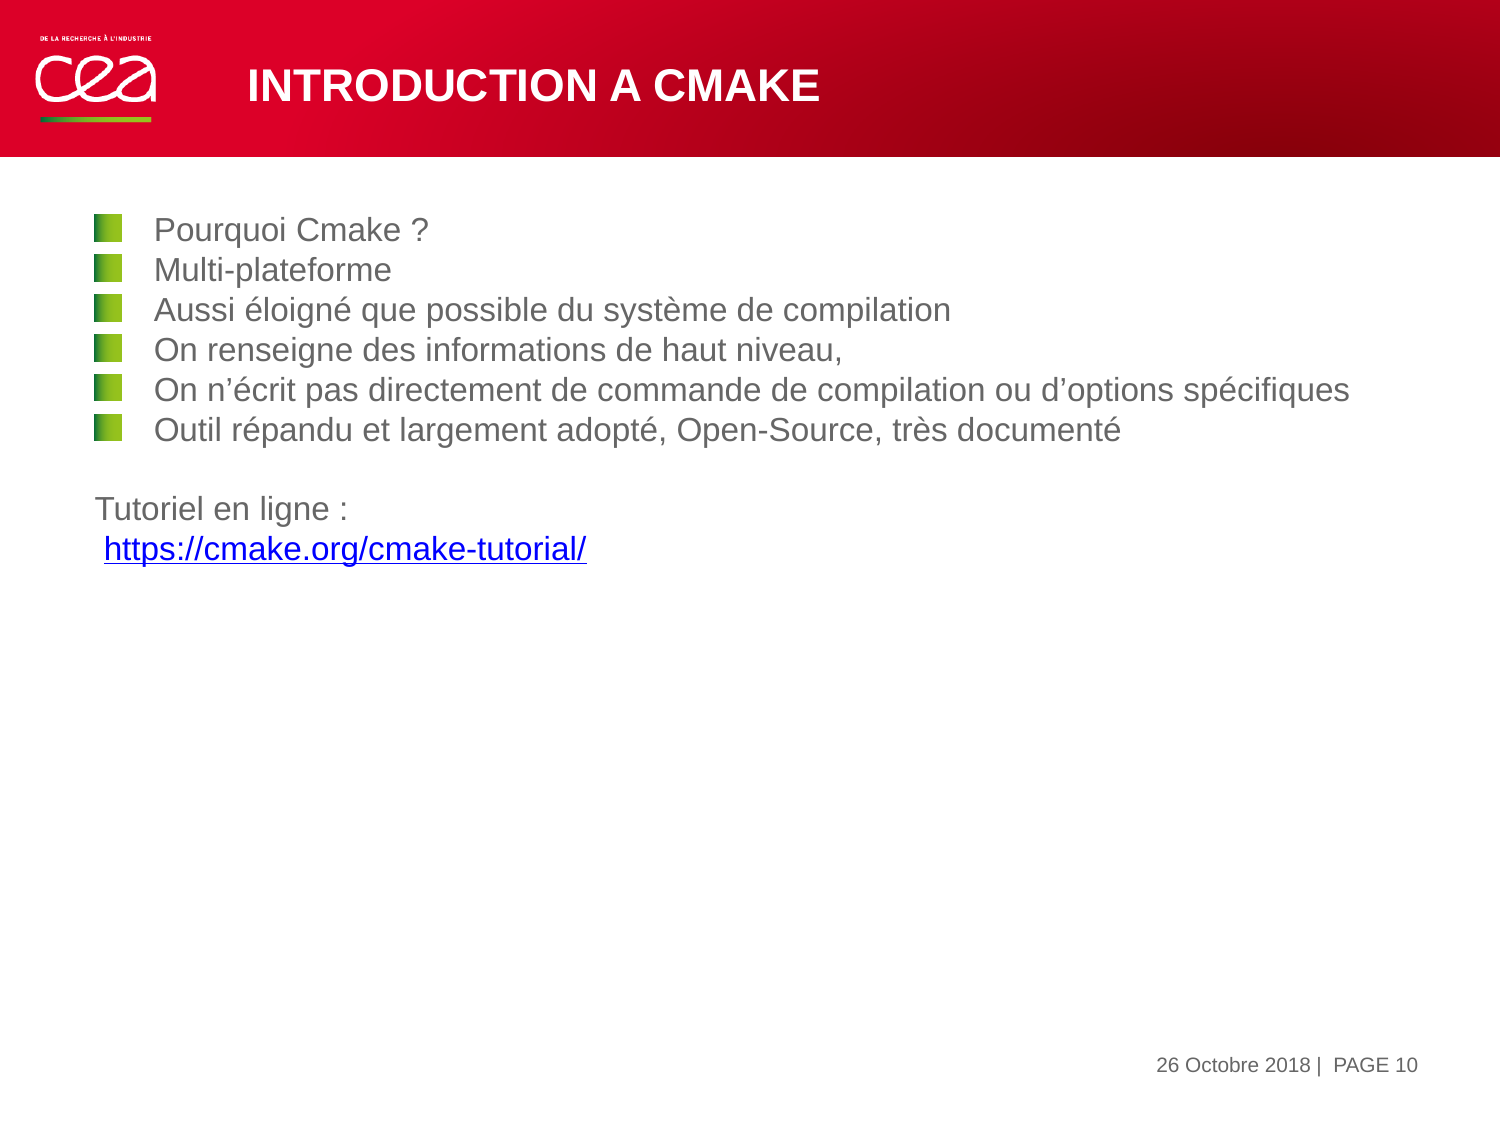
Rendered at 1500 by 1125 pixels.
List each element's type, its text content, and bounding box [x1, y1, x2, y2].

picture [0, 0, 1500, 157]
list Pourquoi Cmake ? Multi-plateforme Aussi éloigné que possible du système de compilation On renseigne des informations de haut niveau, On n’écrit pas directement de commande de compilation ou d’options spécifiques Outil répandu et largement adopté, Open-Source, très documenté Tutoriel en ligne : https://cmake.org/cmake-tutorial/ [94, 208, 1436, 1024]
slide_number | PAGE <number> [1316, 1034, 1500, 1094]
footer 26 Octobre 2018 [336, 1034, 1311, 1095]
title Introduction a cmake [247, 8, 1436, 158]
